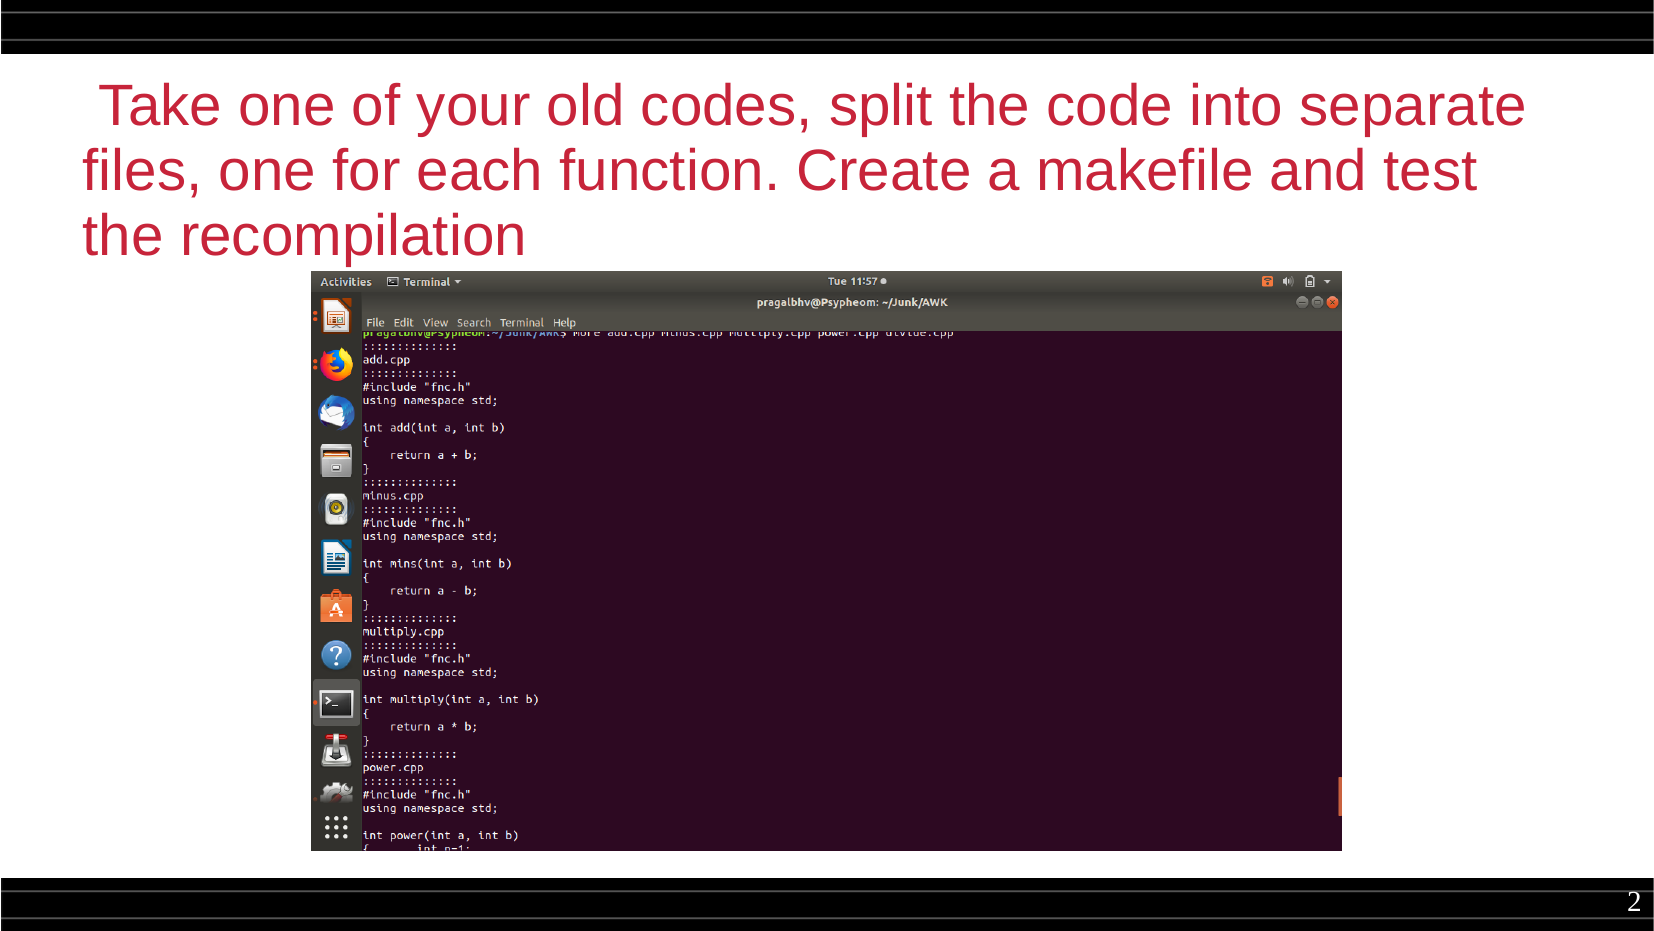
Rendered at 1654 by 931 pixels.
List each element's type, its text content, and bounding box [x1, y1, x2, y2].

picture [311, 271, 1342, 851]
picture [1, 878, 1654, 931]
picture [1, 0, 1654, 54]
title Take one of your old codes, split the code into separate files, one for each function. Create a makefile and test the recompilation [82, 72, 1571, 268]
